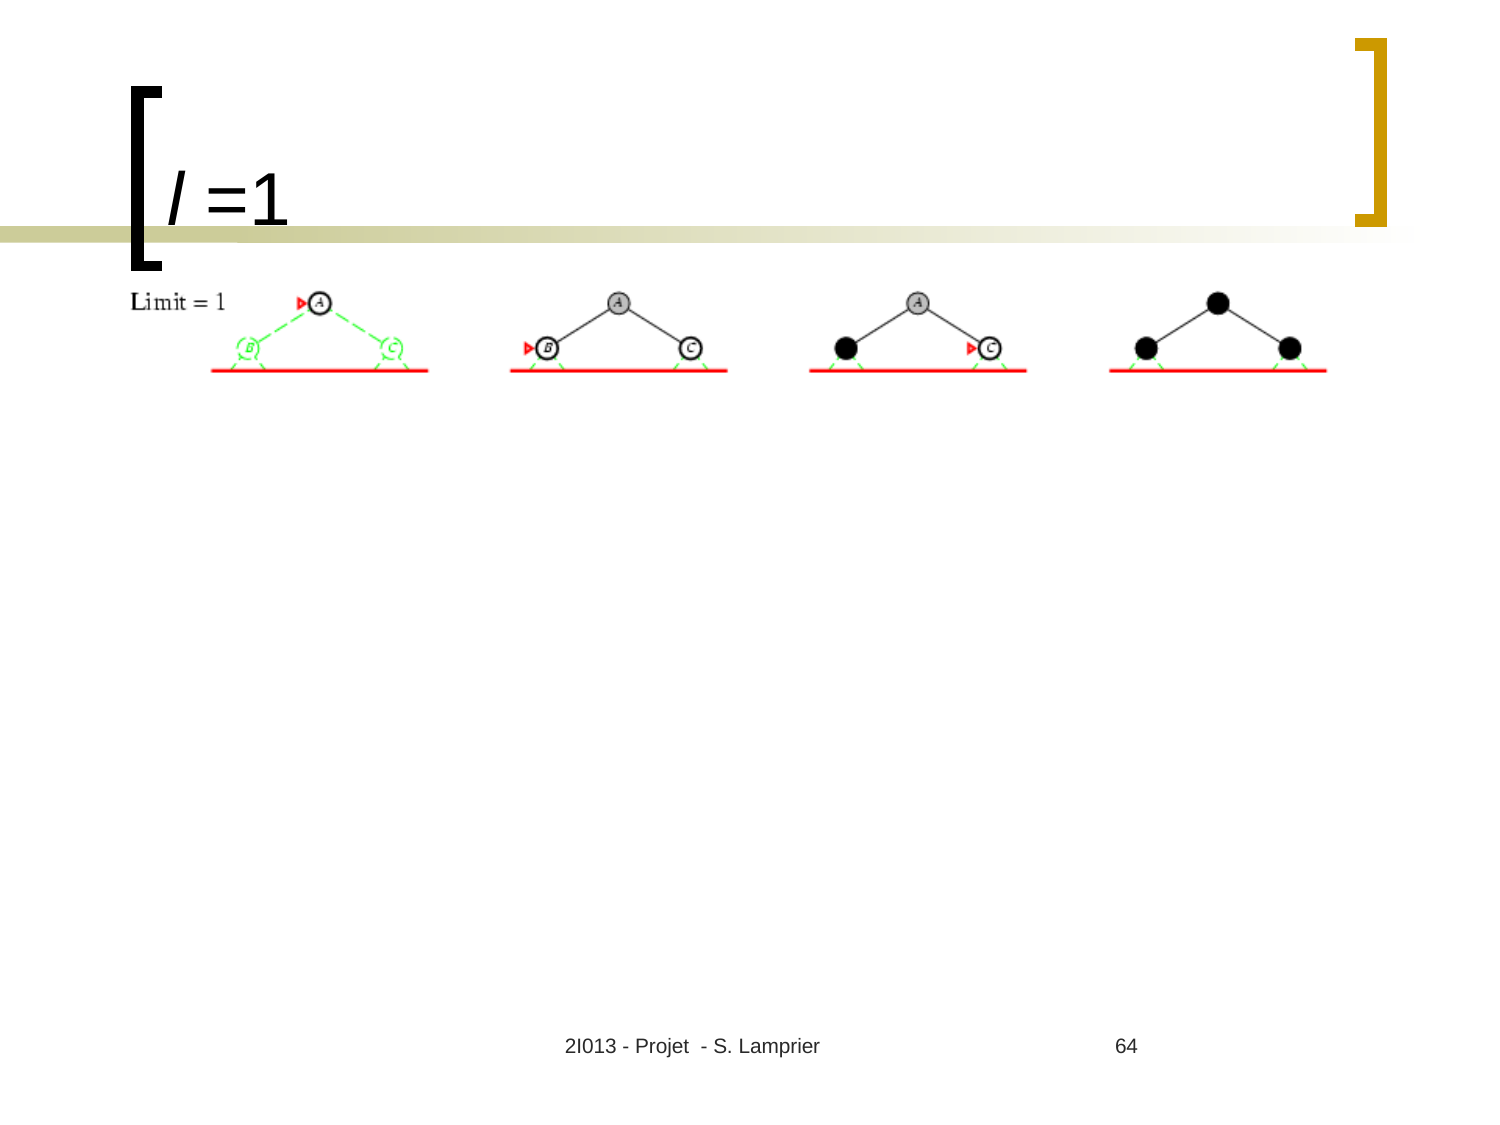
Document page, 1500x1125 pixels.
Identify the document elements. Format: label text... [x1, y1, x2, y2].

footer 2I013 - Projet - S. Lamprier [549, 1025, 1025, 1100]
title l =1 [152, 15, 1328, 248]
slide_number <numéro> [1100, 1025, 1413, 1100]
picture [125, 271, 1375, 854]
